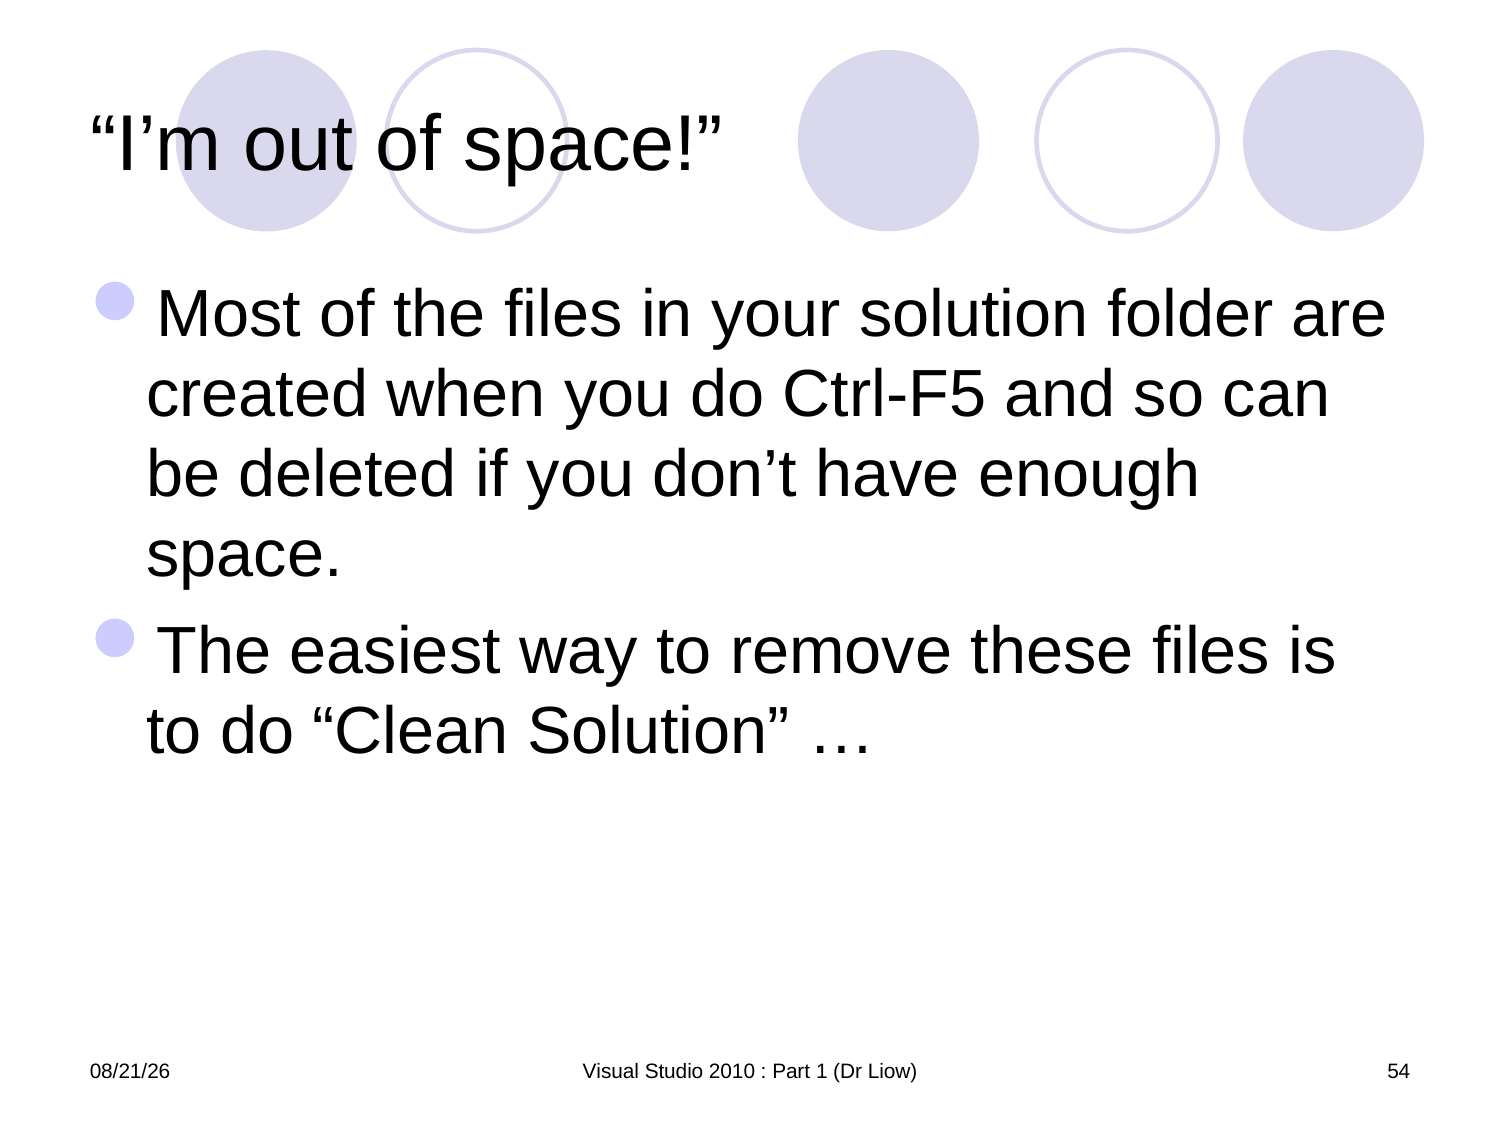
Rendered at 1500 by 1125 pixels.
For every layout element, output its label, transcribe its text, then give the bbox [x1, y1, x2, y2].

list Most of the files in your solution folder are created when you do Ctrl-F5 and so can be deleted if you don’t have enough space. The easiest way to remove these files is to do “Clean Solution” … [75, 262, 1426, 1006]
text_box <number> [1074, 1049, 1426, 1101]
text_box 08/22/12 [74, 1049, 426, 1101]
title “I’m out of space!” [75, 45, 1426, 233]
text_box Visual Studio 2010 : Part 1 (Dr Liow) [512, 1049, 988, 1101]
